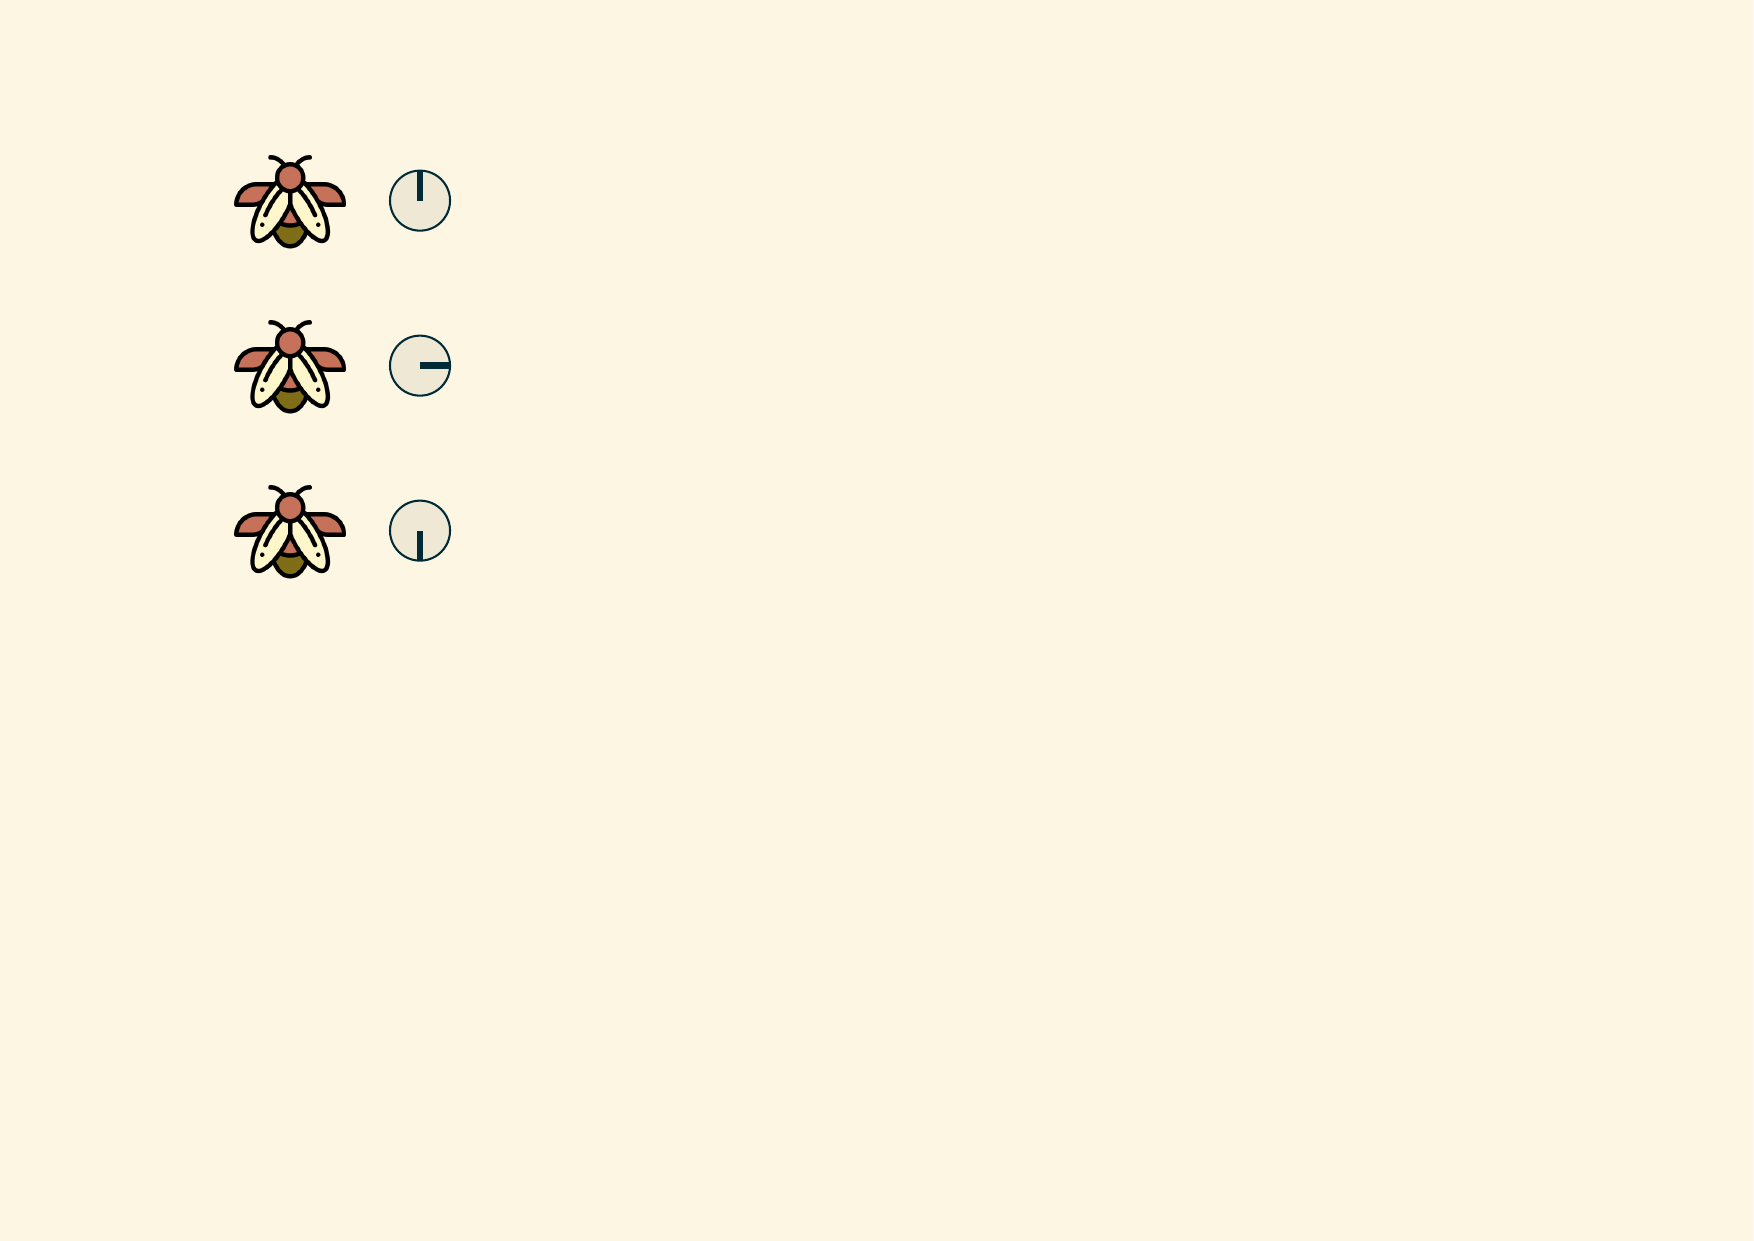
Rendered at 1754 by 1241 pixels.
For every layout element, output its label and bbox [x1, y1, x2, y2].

text_box [390, 335, 450, 396]
picture [234, 155, 346, 271]
picture [234, 320, 346, 436]
picture [234, 485, 346, 601]
text_box [390, 500, 451, 561]
text_box [390, 170, 451, 231]
